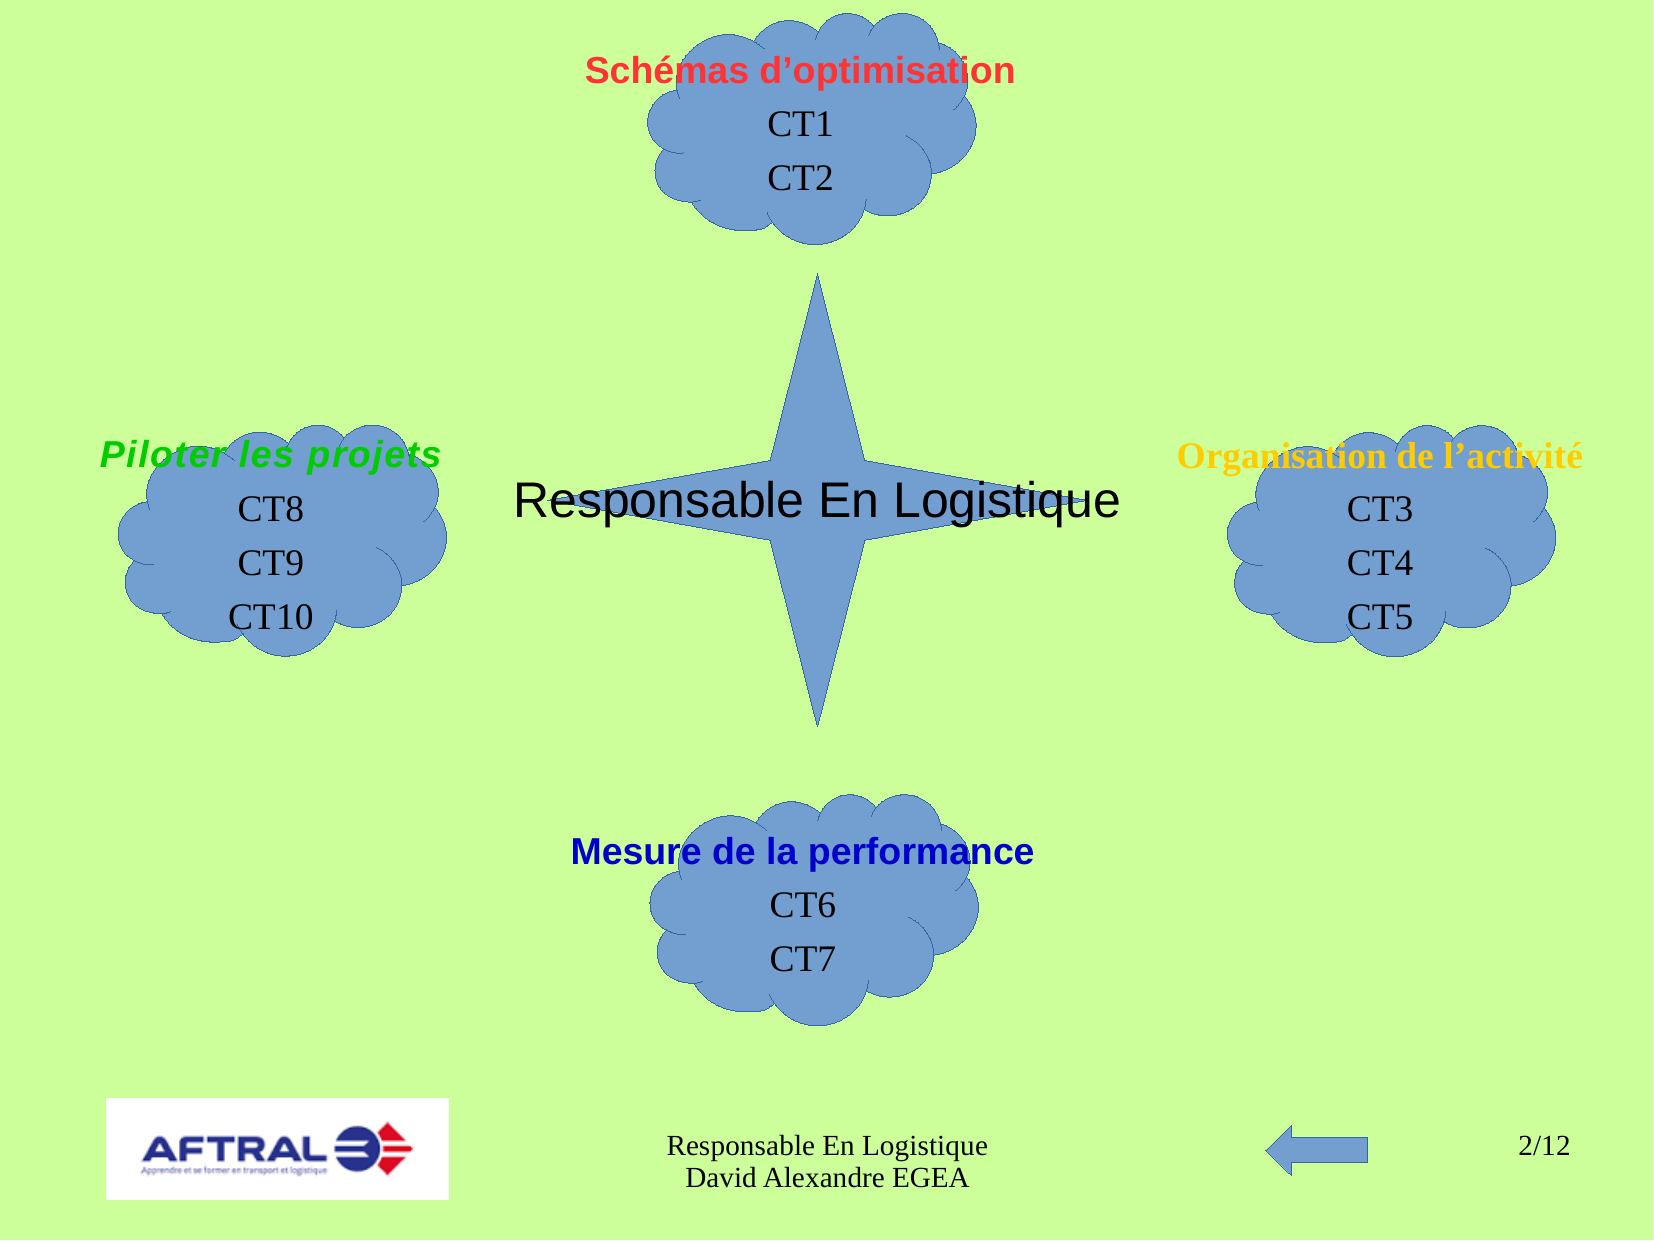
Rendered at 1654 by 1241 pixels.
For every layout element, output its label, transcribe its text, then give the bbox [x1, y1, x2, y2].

text_box Organisation de l’activité CT3 CT4 CT5 [1227, 425, 1556, 657]
text_box Responsable En Logistique [1020, 488, 1042, 513]
text_box [1265, 1125, 1368, 1176]
text_box Schémas d’optimisation CT1 CT2 [647, 13, 977, 245]
picture [106, 1098, 449, 1200]
text_box Mesure de la performance CT6 CT7 [649, 794, 979, 1026]
text_box Responsable En Logistique [584, 273, 1017, 727]
text_box Piloter les projets CT8 CT9 CT10 [118, 425, 447, 657]
